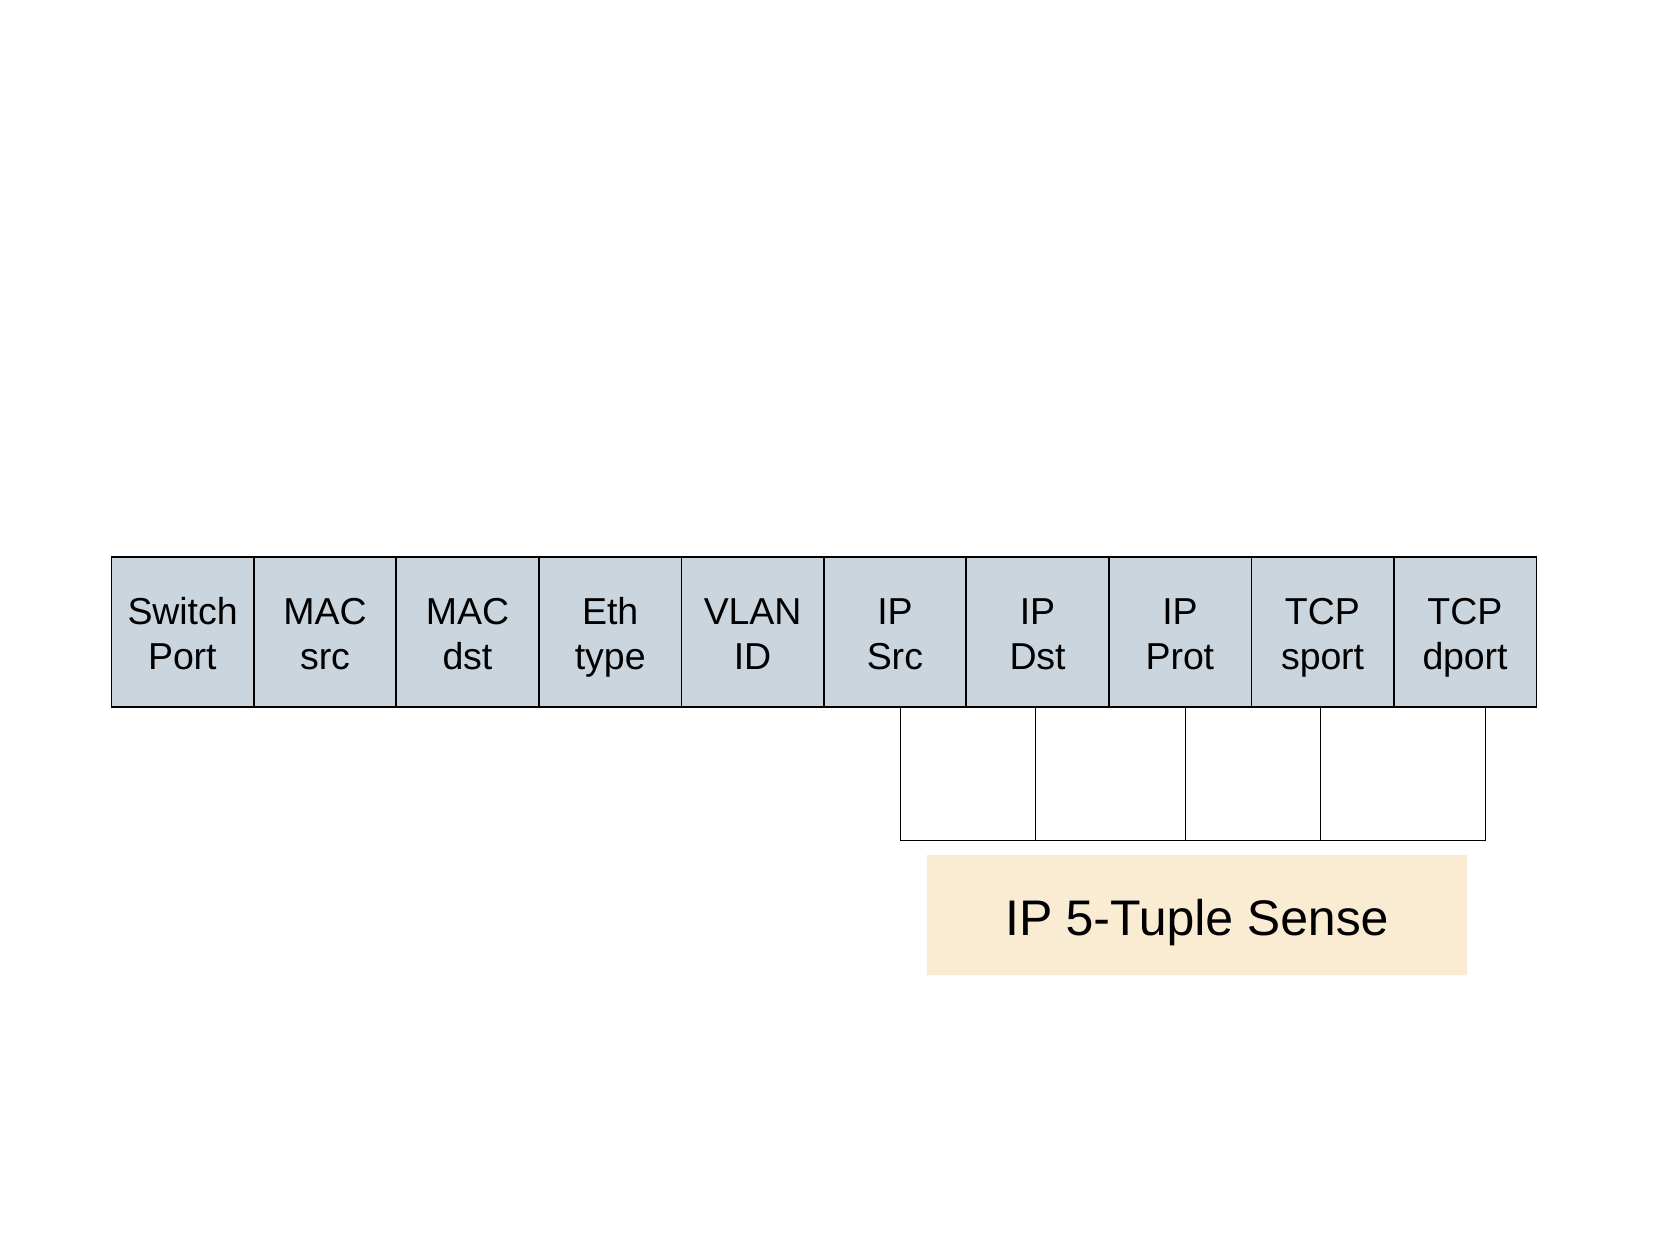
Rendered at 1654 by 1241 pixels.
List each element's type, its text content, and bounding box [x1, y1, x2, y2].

text_box IP 5-Tuple Sense [926, 855, 1467, 976]
text_box MAC dst [396, 557, 538, 708]
text_box VLAN ID [681, 557, 823, 708]
text_box IP Dst [966, 557, 1108, 708]
text_box TCP dport [1393, 557, 1537, 708]
text_box IP Src [823, 557, 966, 708]
text_box MAC src [253, 557, 396, 708]
text_box Switch Port [111, 557, 253, 708]
text_box TCP sport [1251, 557, 1393, 708]
text_box Eth type [538, 557, 681, 708]
text_box IP Prot [1108, 557, 1251, 708]
